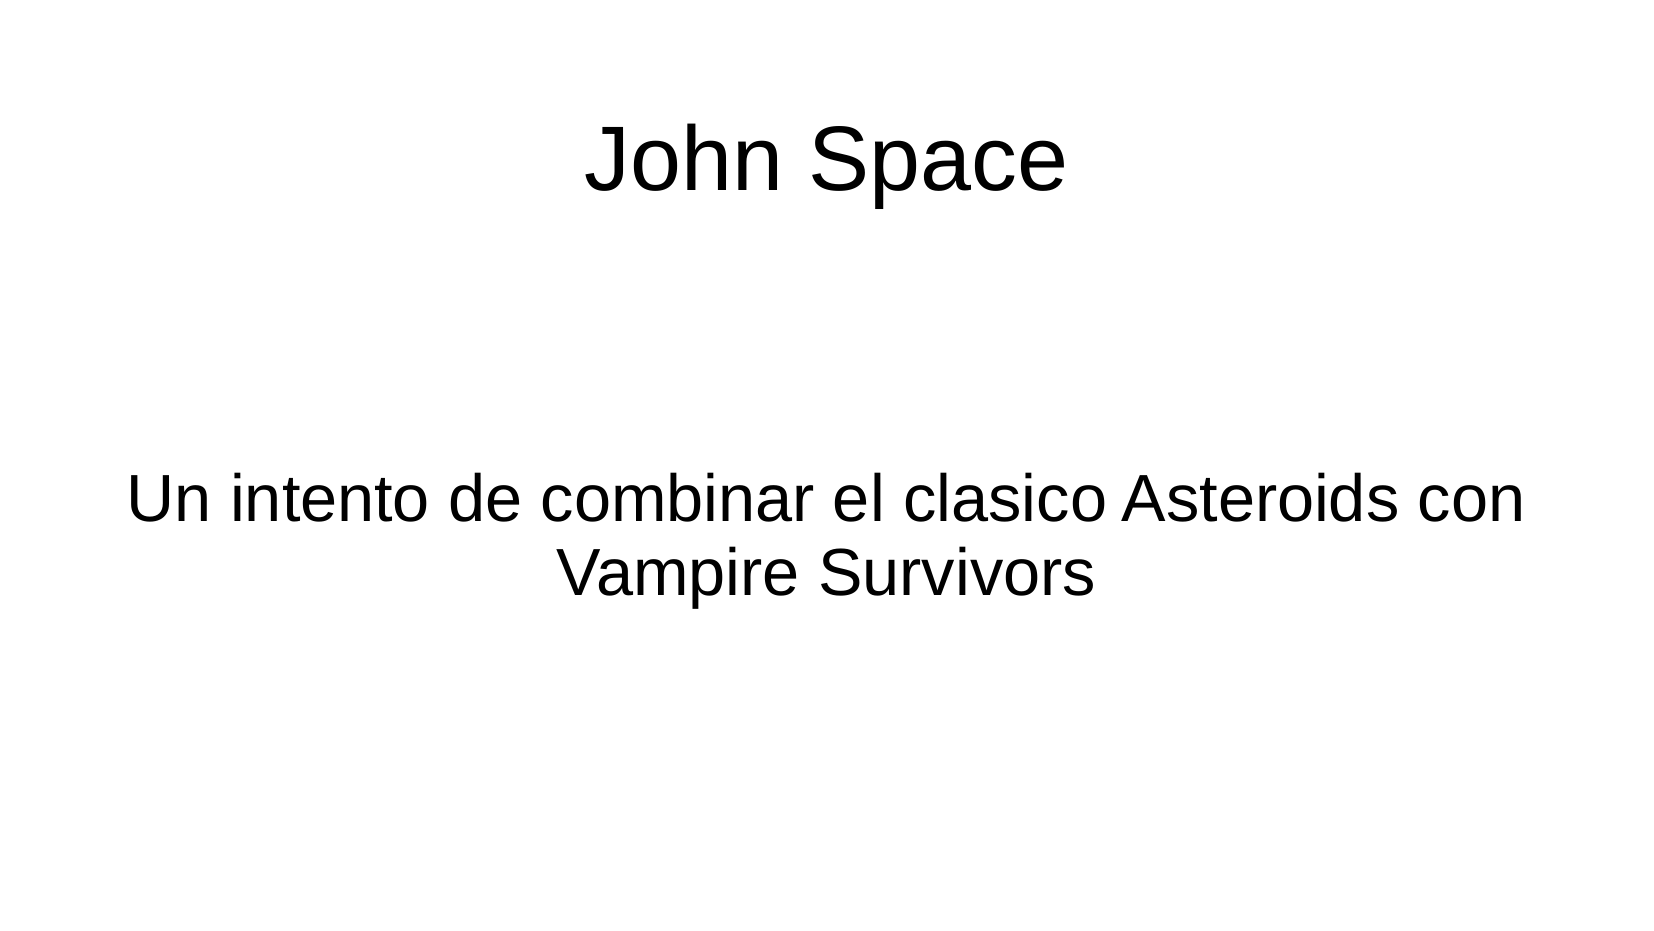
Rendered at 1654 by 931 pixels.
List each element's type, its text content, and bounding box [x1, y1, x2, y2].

subtitle Un intento de combinar el clasico Asteroids con Vampire Survivors [82, 265, 1571, 806]
title John Space [82, 80, 1571, 237]
